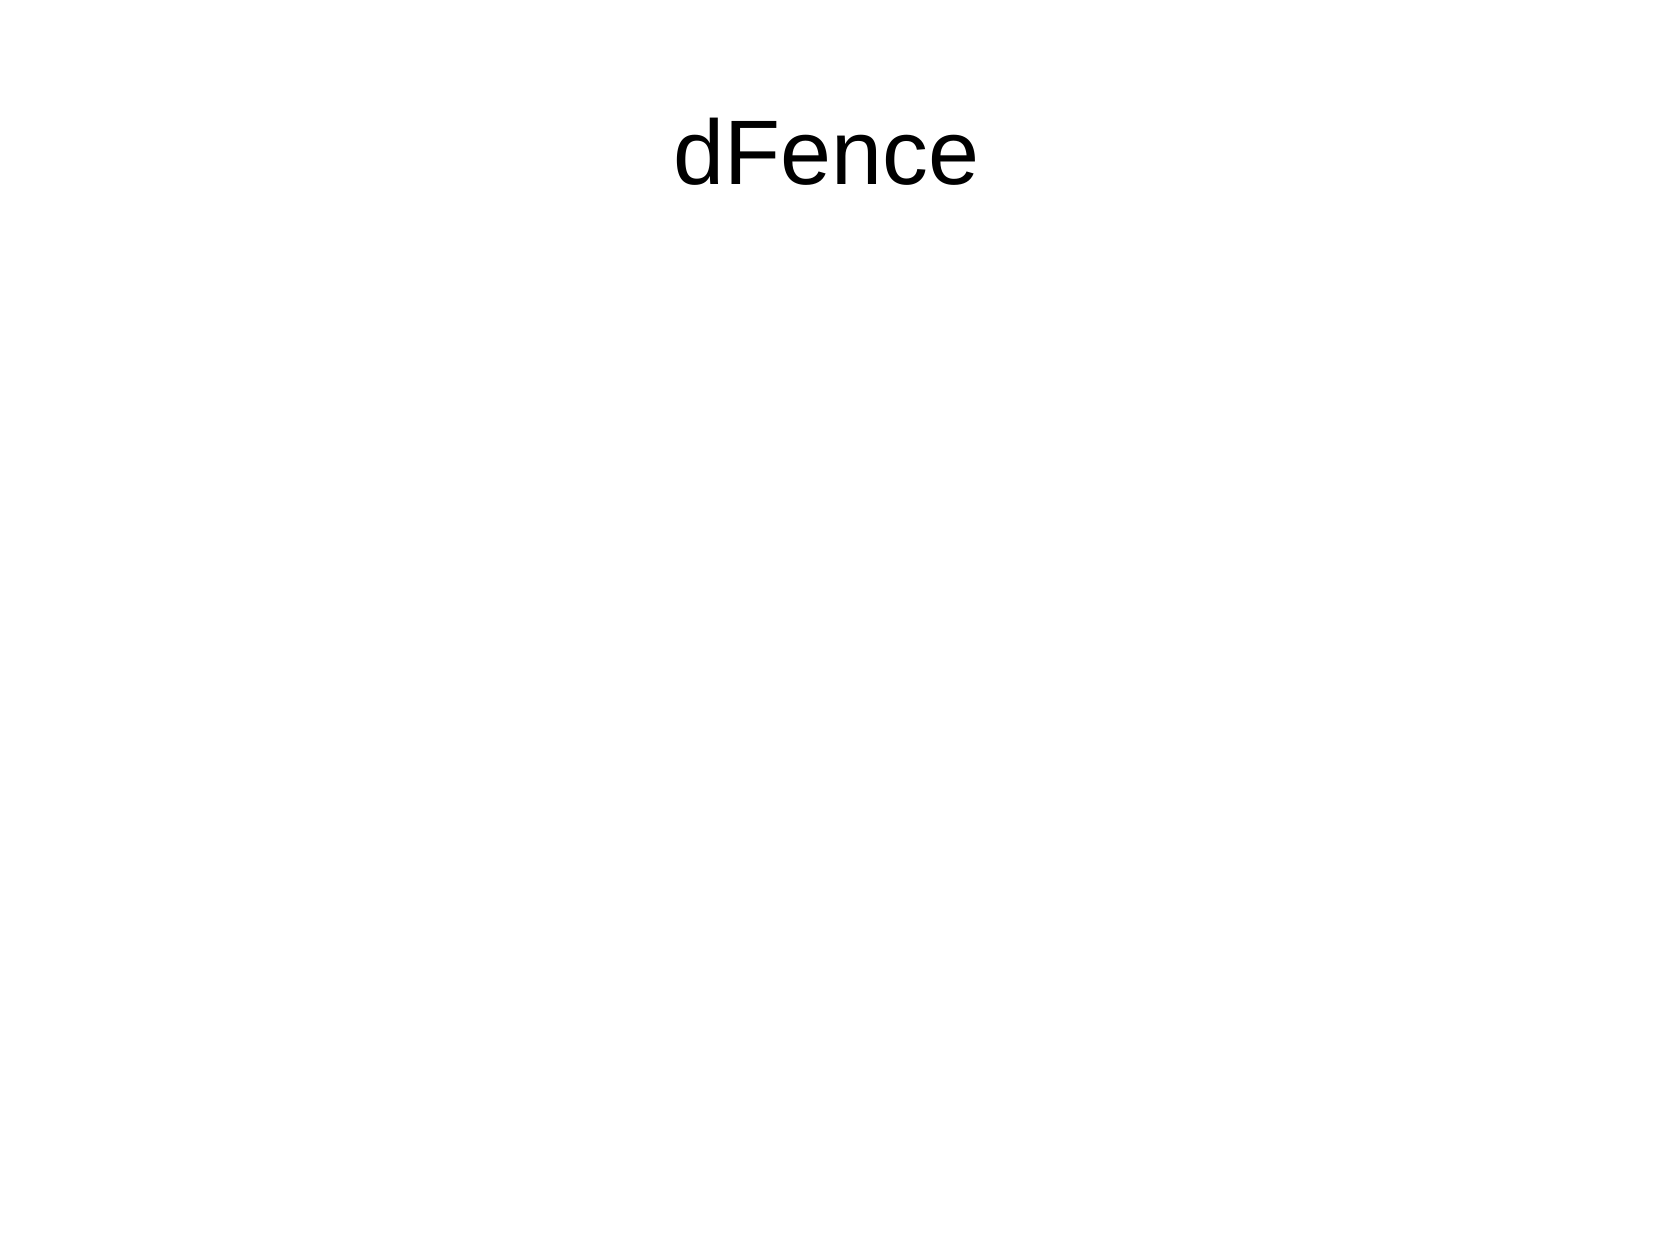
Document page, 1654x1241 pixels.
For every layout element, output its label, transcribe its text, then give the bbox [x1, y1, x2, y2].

title dFence [82, 49, 1571, 257]
